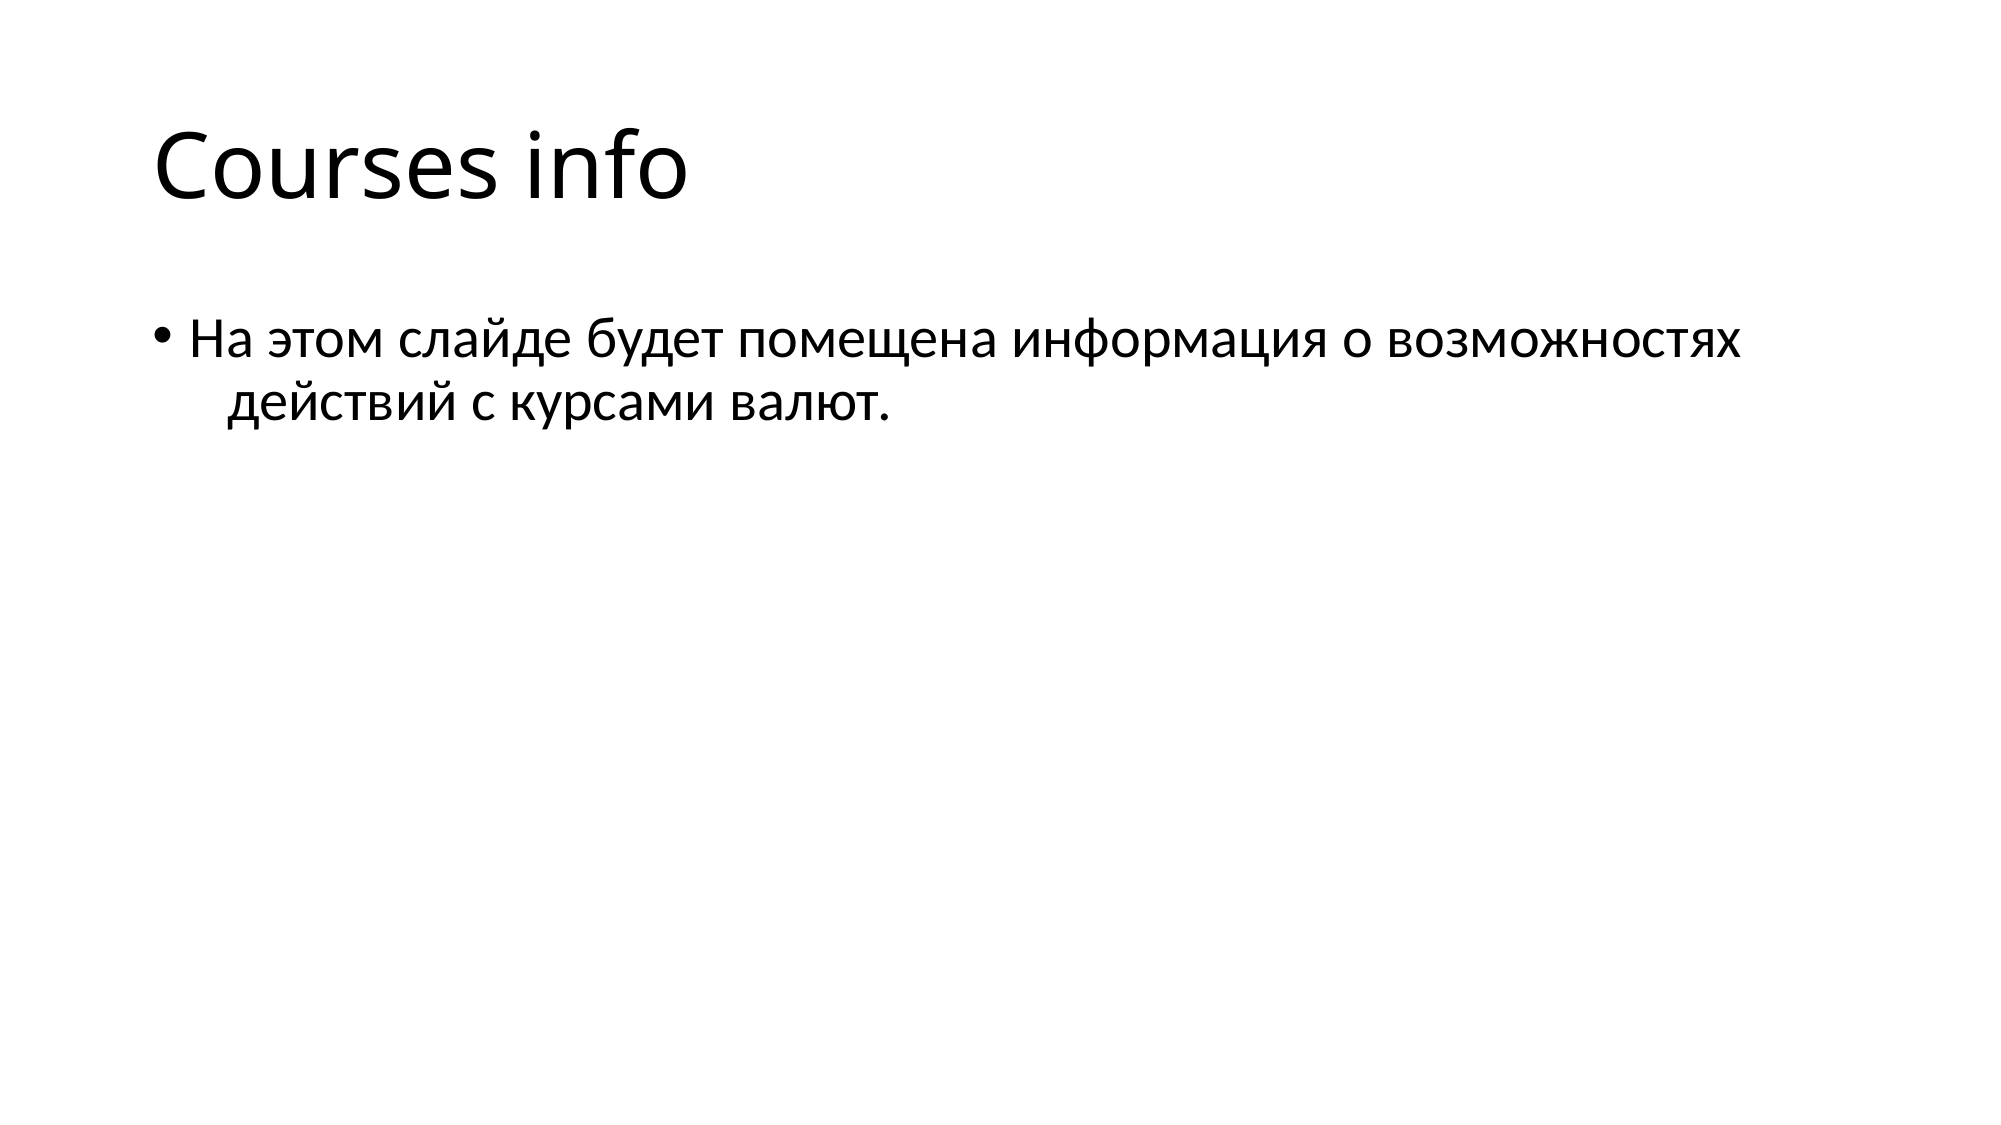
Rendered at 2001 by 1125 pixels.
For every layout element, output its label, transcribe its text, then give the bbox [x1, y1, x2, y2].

title Courses info [137, 59, 1863, 278]
list На этом слайде будет помещена информация о возможностях действий с курсами валют. [137, 299, 1863, 1014]
